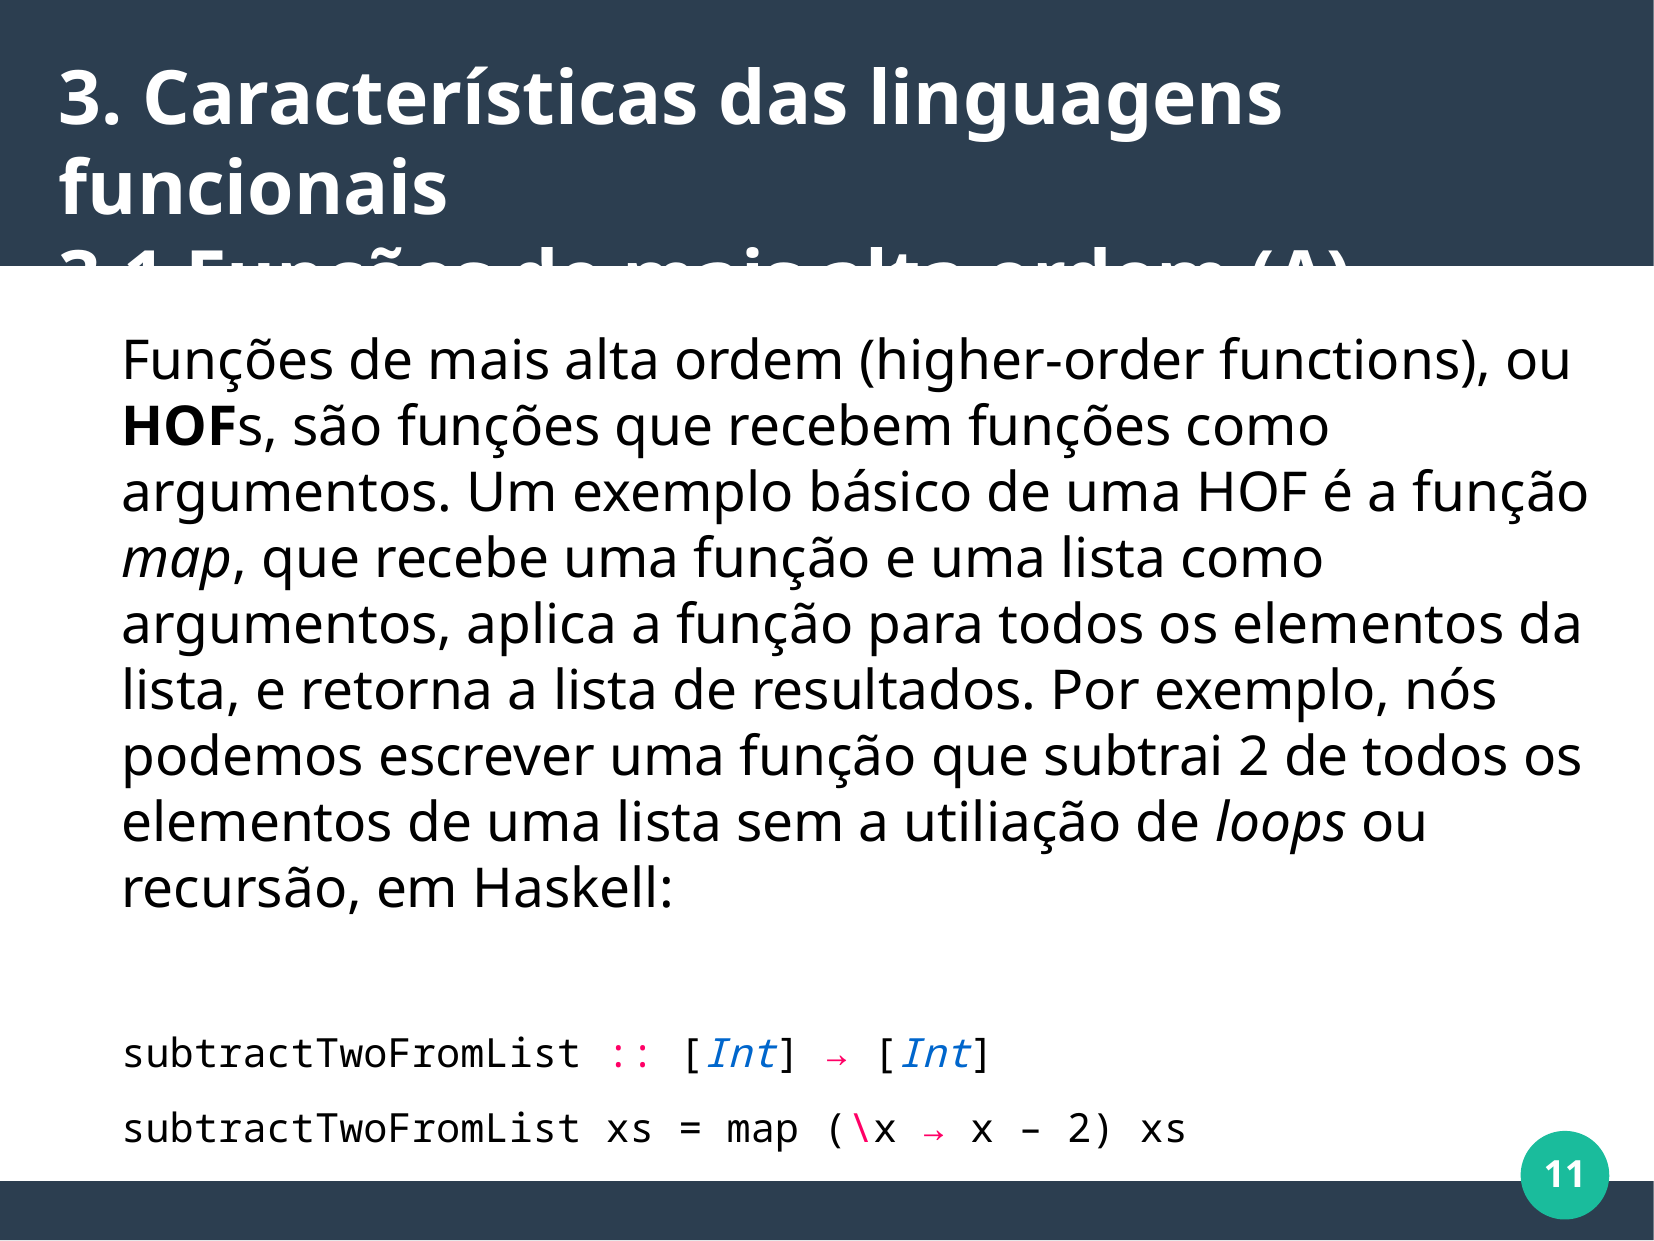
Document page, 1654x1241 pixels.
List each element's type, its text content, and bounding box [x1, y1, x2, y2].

title 3. Características das linguagens funcionais 3.1 Funções de mais alta ordem (A) [59, 49, 1595, 207]
list Funções de mais alta ordem (higher-order functions), ou HOFs, são funções que recebem funções como argumentos. Um exemplo básico de uma HOF é a função map, que recebe uma função e uma lista como argumentos, aplica a função para todos os elementos da lista, e retorna a lista de resultados. Por exemplo, nós podemos escrever uma função que subtrai 2 de todos os elementos de uma lista sem a utiliação de loops ou recursão, em Haskell: subtractTwoFromList :: [Int] → [Int] subtractTwoFromList xs = map (\x → x – 2) xs [59, 324, 1595, 1152]
text_box <número> [1505, 1116, 1625, 1235]
